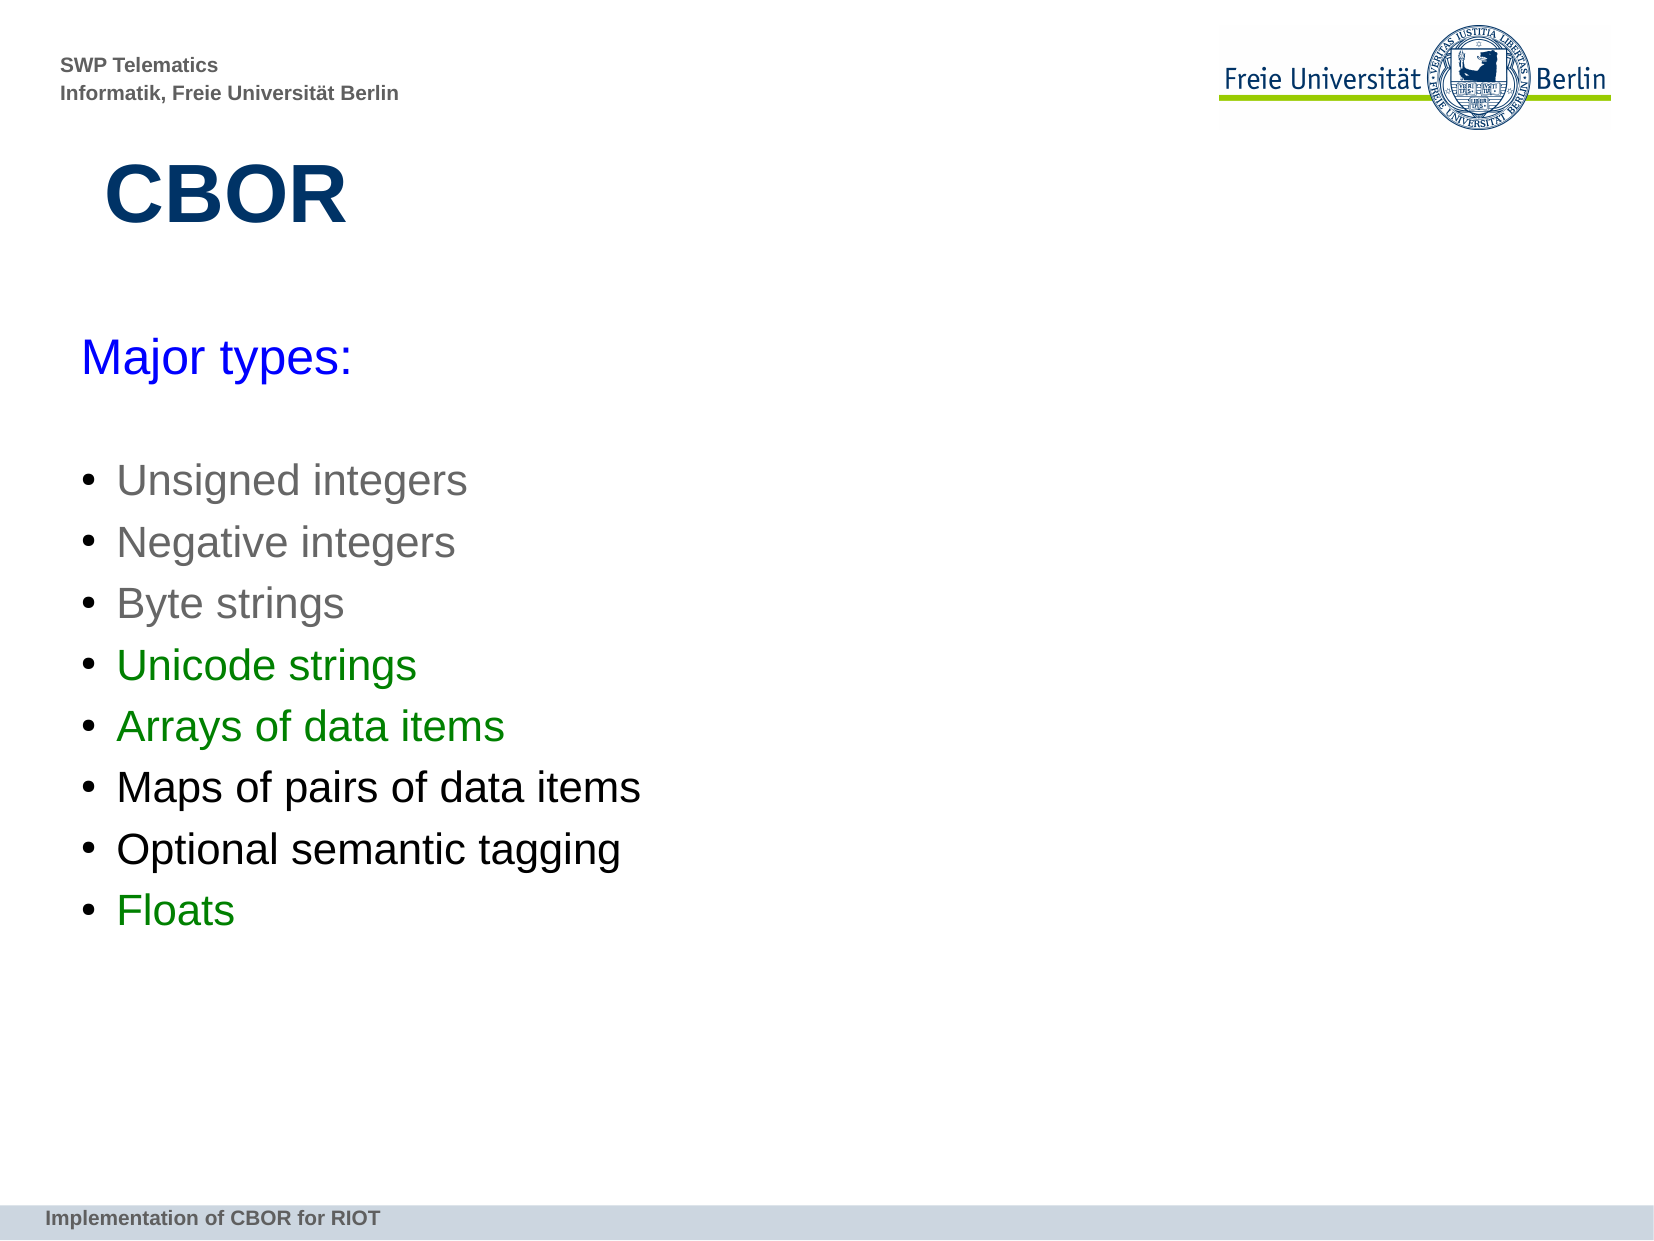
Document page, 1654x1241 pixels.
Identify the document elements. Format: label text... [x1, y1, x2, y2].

title CBOR [45, 147, 1609, 260]
picture [1219, 25, 1611, 130]
list Major types: Unsigned integers Negative integers Byte strings Unicode strings Arrays of data items Maps of pairs of data items Optional semantic tagging Floats [45, 270, 1609, 1126]
